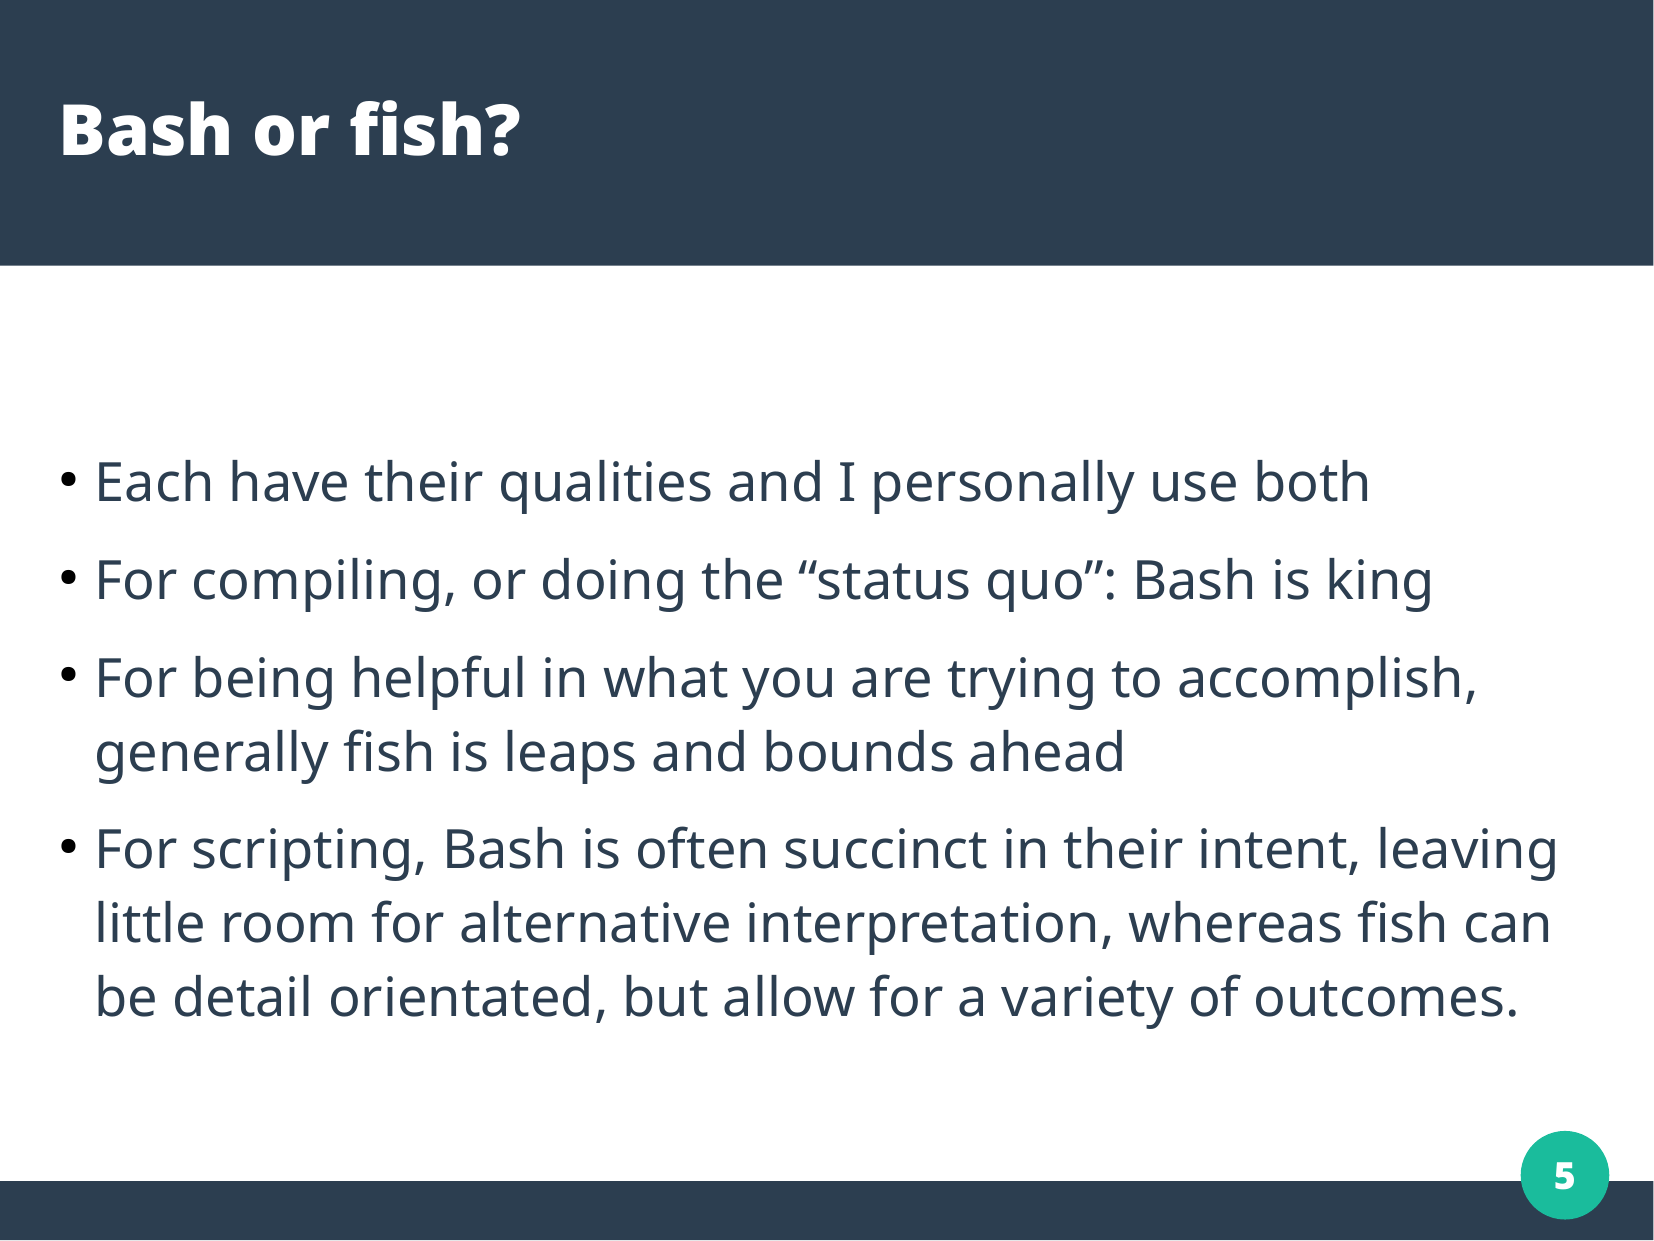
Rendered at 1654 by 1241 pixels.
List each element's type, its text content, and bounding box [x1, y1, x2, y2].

subtitle Each have their qualities and I personally use both For compiling, or doing the “status quo”: Bash is king For being helpful in what you are trying to accomplish, generally fish is leaps and bounds ahead For scripting, Bash is often succinct in their intent, leaving little room for alternative interpretation, whereas fish can be detail orientated, but allow for a variety of outcomes. [59, 324, 1595, 1152]
title Bash or fish? [59, 49, 1595, 207]
